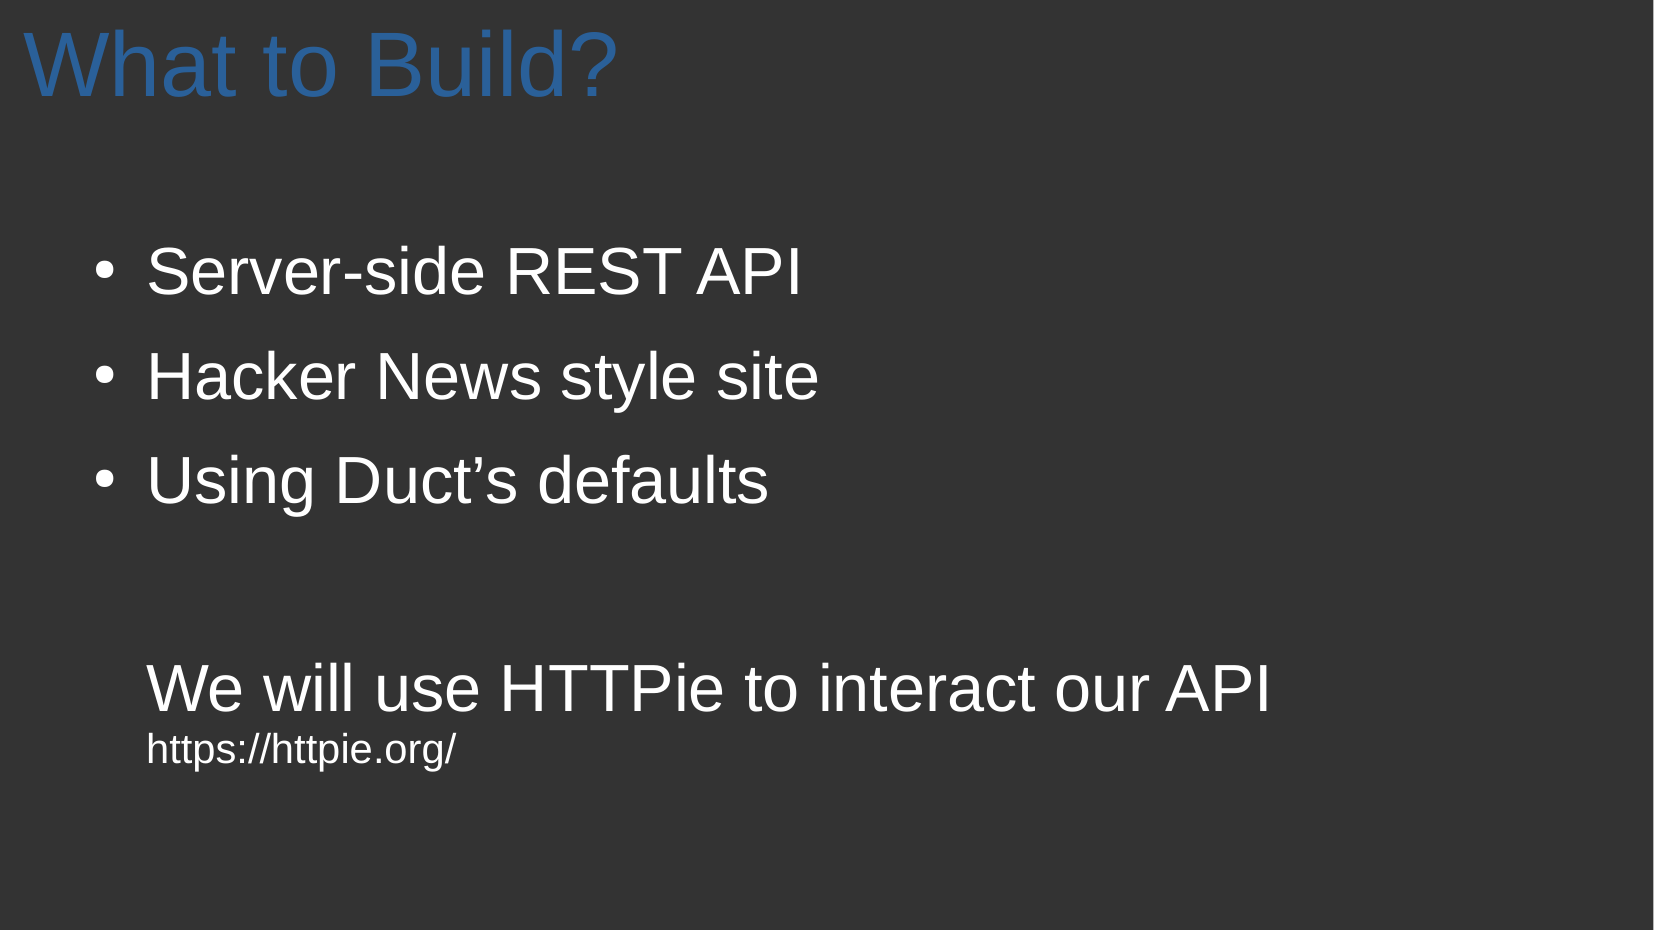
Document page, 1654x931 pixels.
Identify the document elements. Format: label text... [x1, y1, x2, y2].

list Server-side REST API Hacker News style site Using Duct’s defaults We will use HTTPie to interact our API https://httpie.org/ [75, 153, 1564, 851]
title What to Build? [23, 11, 1589, 119]
